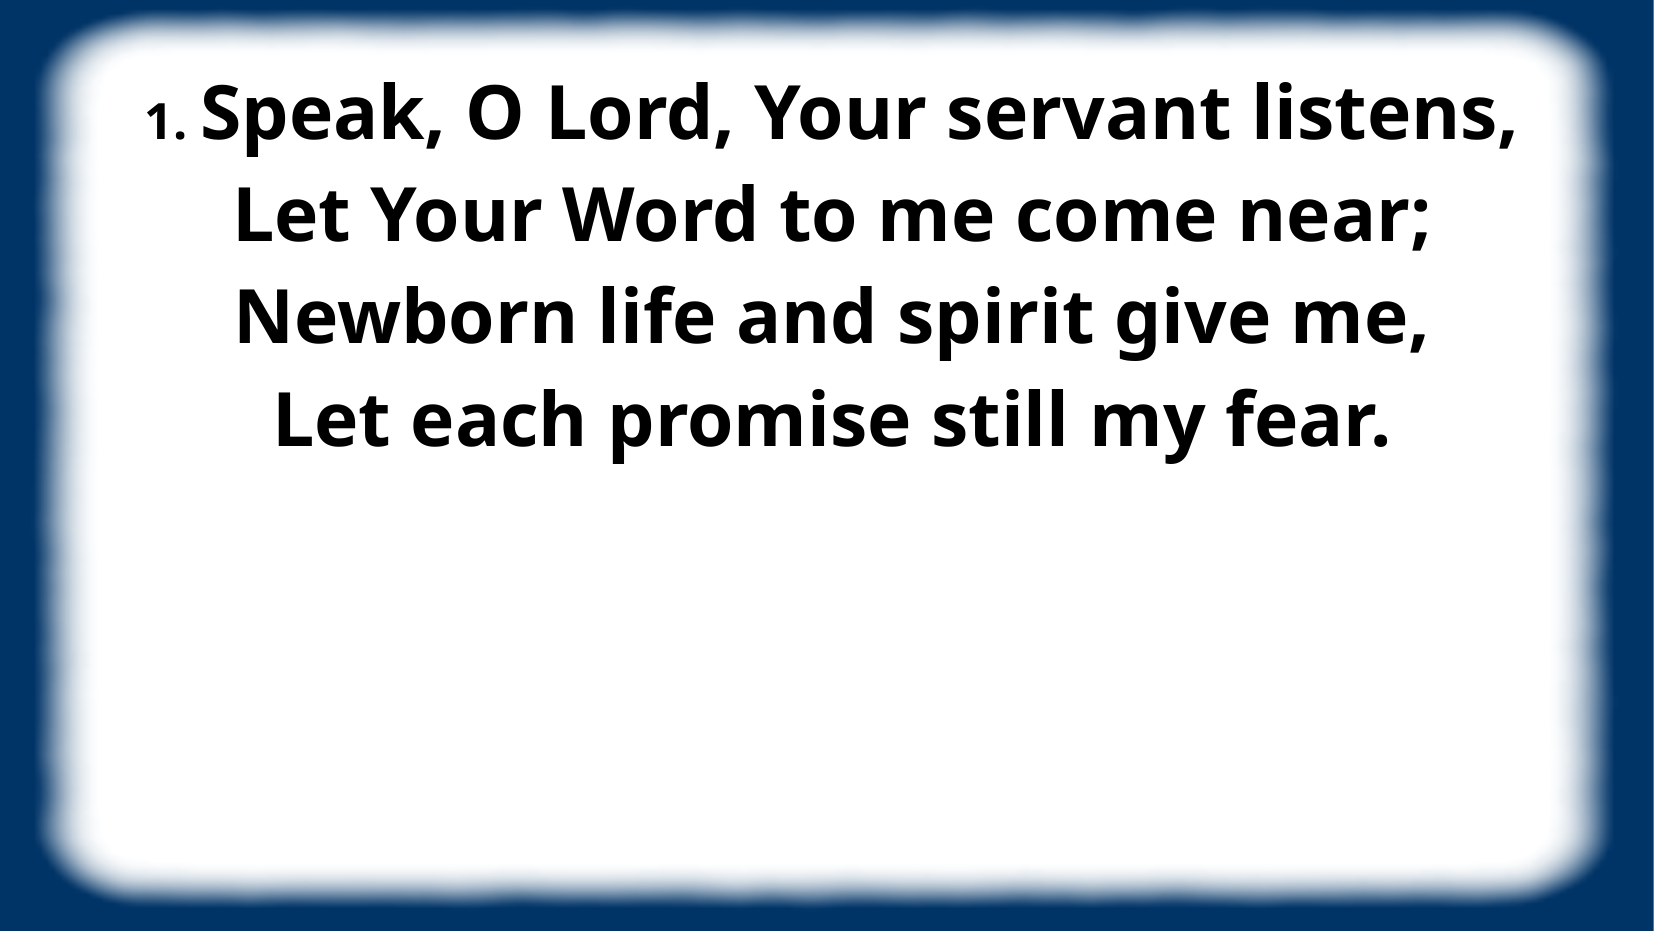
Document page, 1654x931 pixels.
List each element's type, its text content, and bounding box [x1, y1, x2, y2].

text_box 1. Speak, O Lord, Your servant listens, Let Your Word to me come near; Newborn life and spirit give me, Let each promise still my fear. [105, 51, 1561, 466]
picture [0, 0, 1654, 931]
